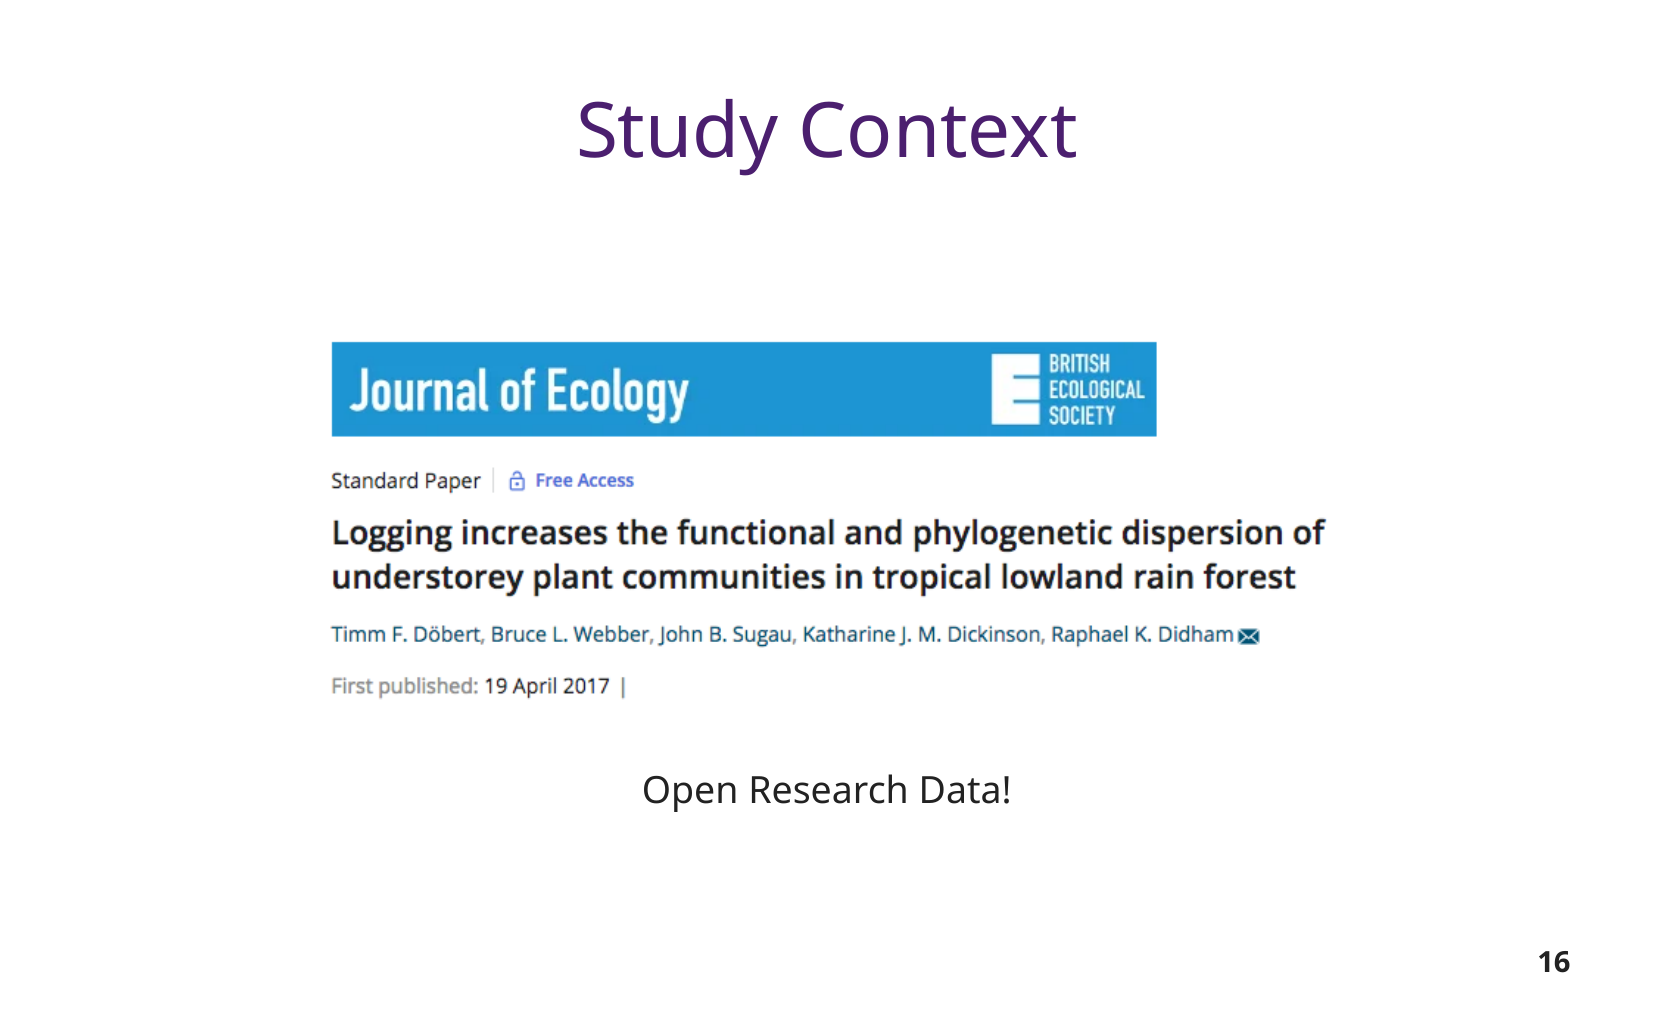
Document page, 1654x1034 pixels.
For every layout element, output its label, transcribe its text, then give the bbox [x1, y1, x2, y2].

picture [316, 329, 1338, 704]
text_box Open Research Data! [339, 755, 1314, 827]
title Study Context [82, 41, 1571, 214]
